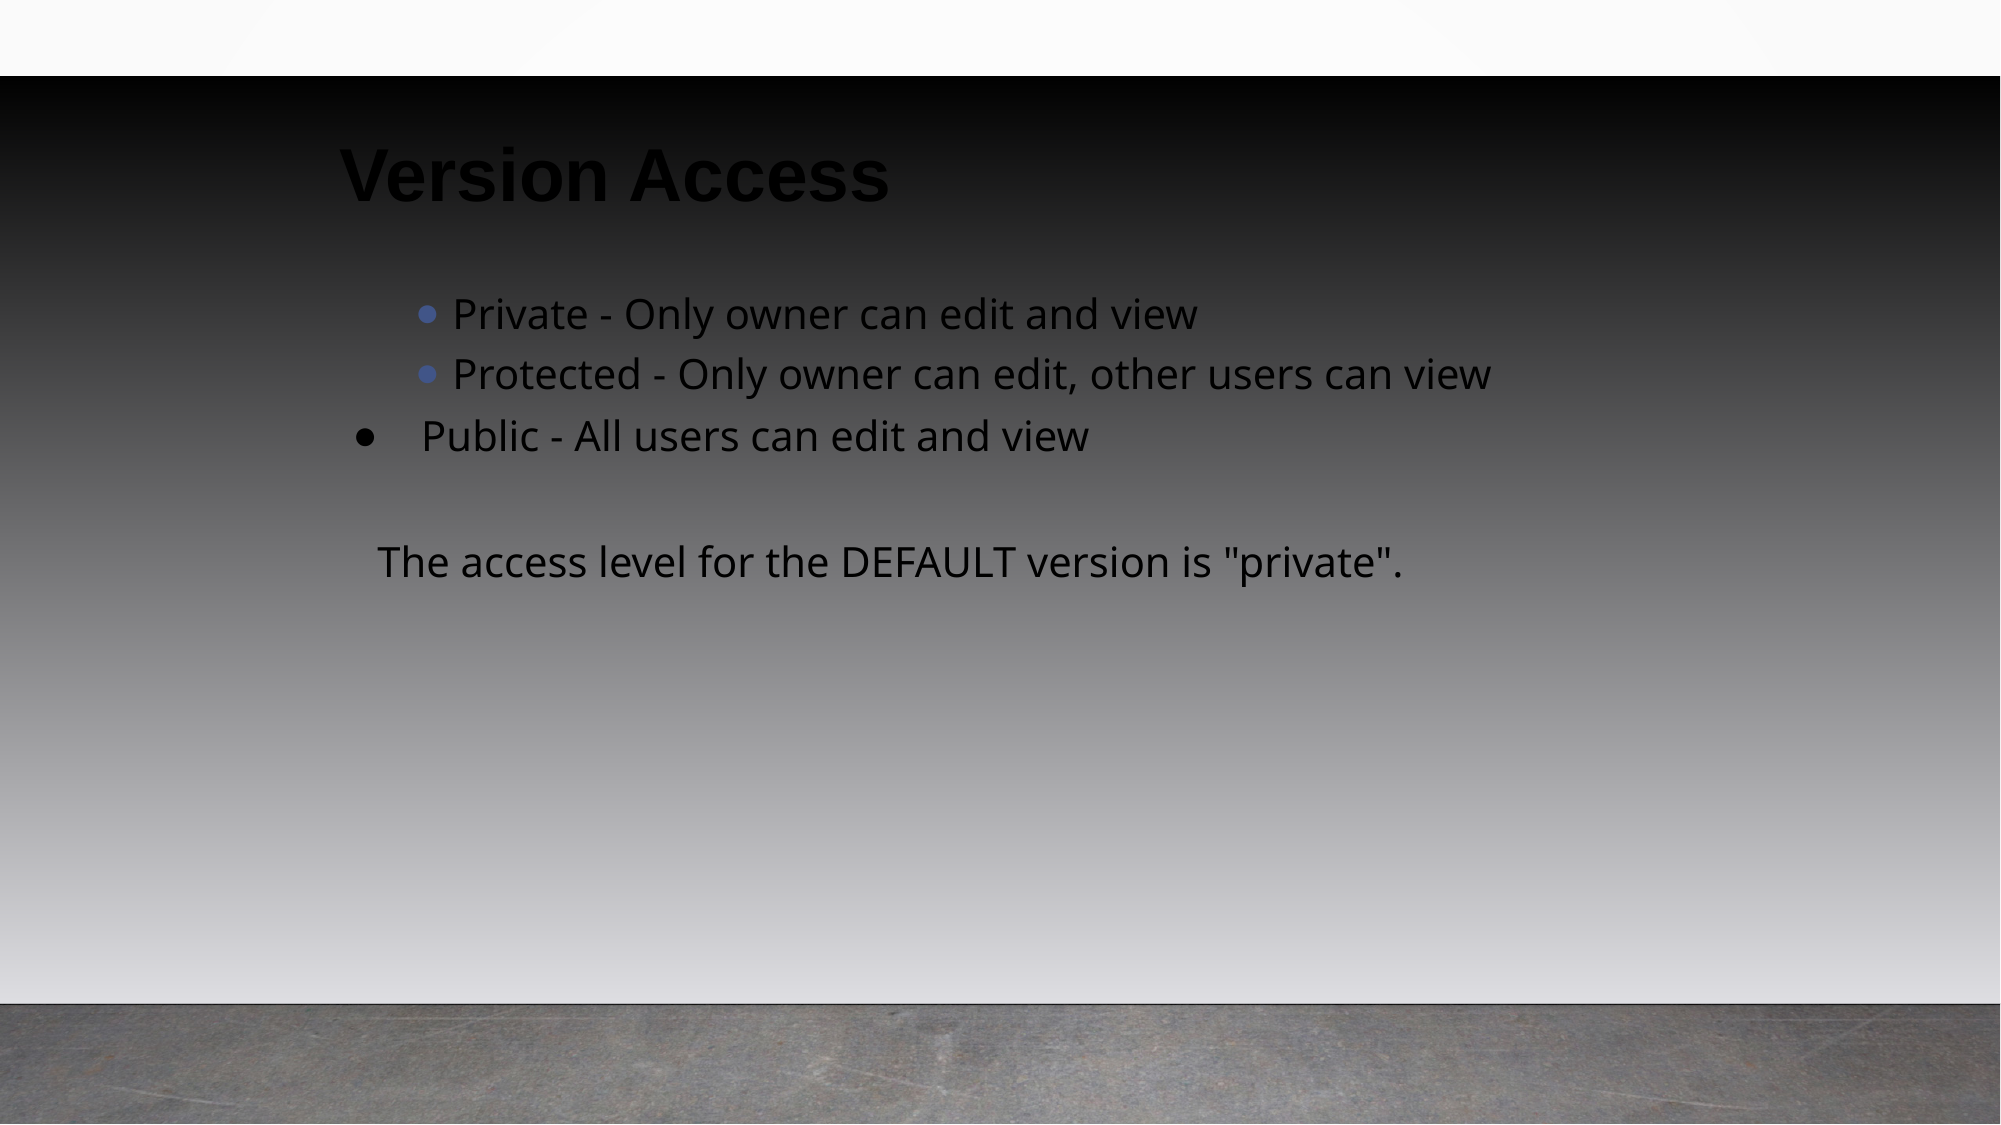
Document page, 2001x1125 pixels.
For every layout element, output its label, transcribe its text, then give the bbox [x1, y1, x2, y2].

title Version Access [324, 45, 1675, 233]
list Private - Only owner can edit and view Protected - Only owner can edit, other users can view Public - All users can edit and view The access level for the DEFAULT version is "private". [324, 262, 1675, 1078]
